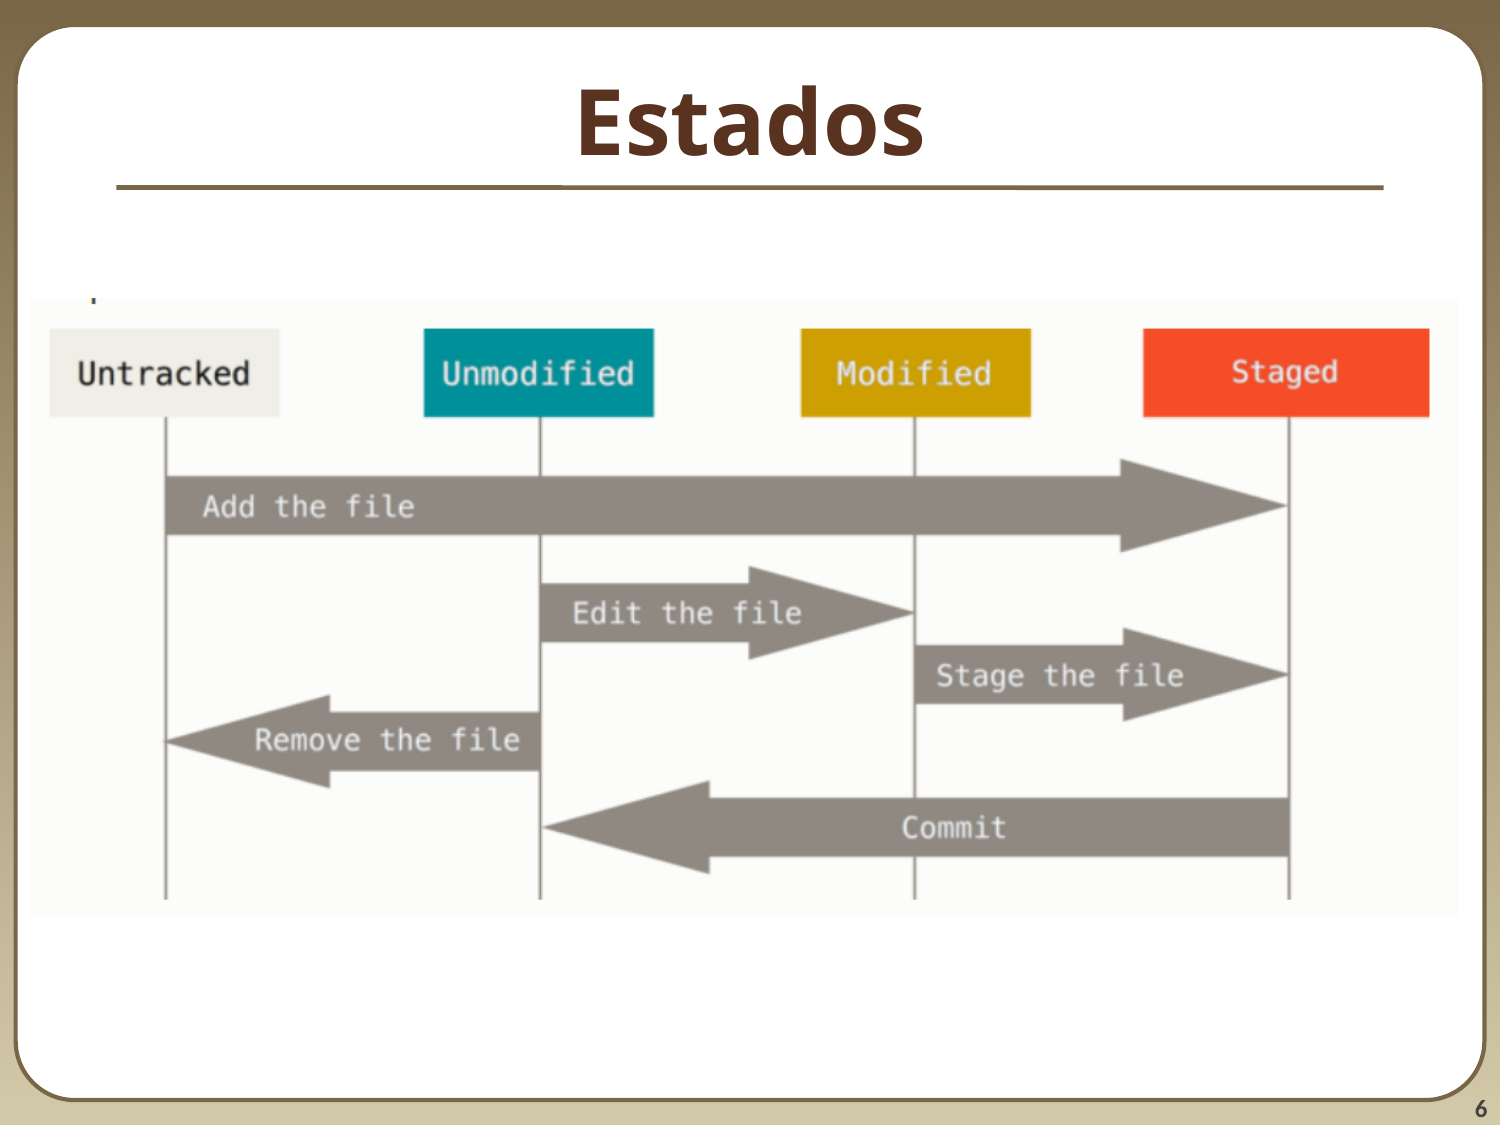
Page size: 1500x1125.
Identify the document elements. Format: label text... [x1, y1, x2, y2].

picture [30, 298, 1459, 917]
title Estados [0, 24, 1500, 213]
